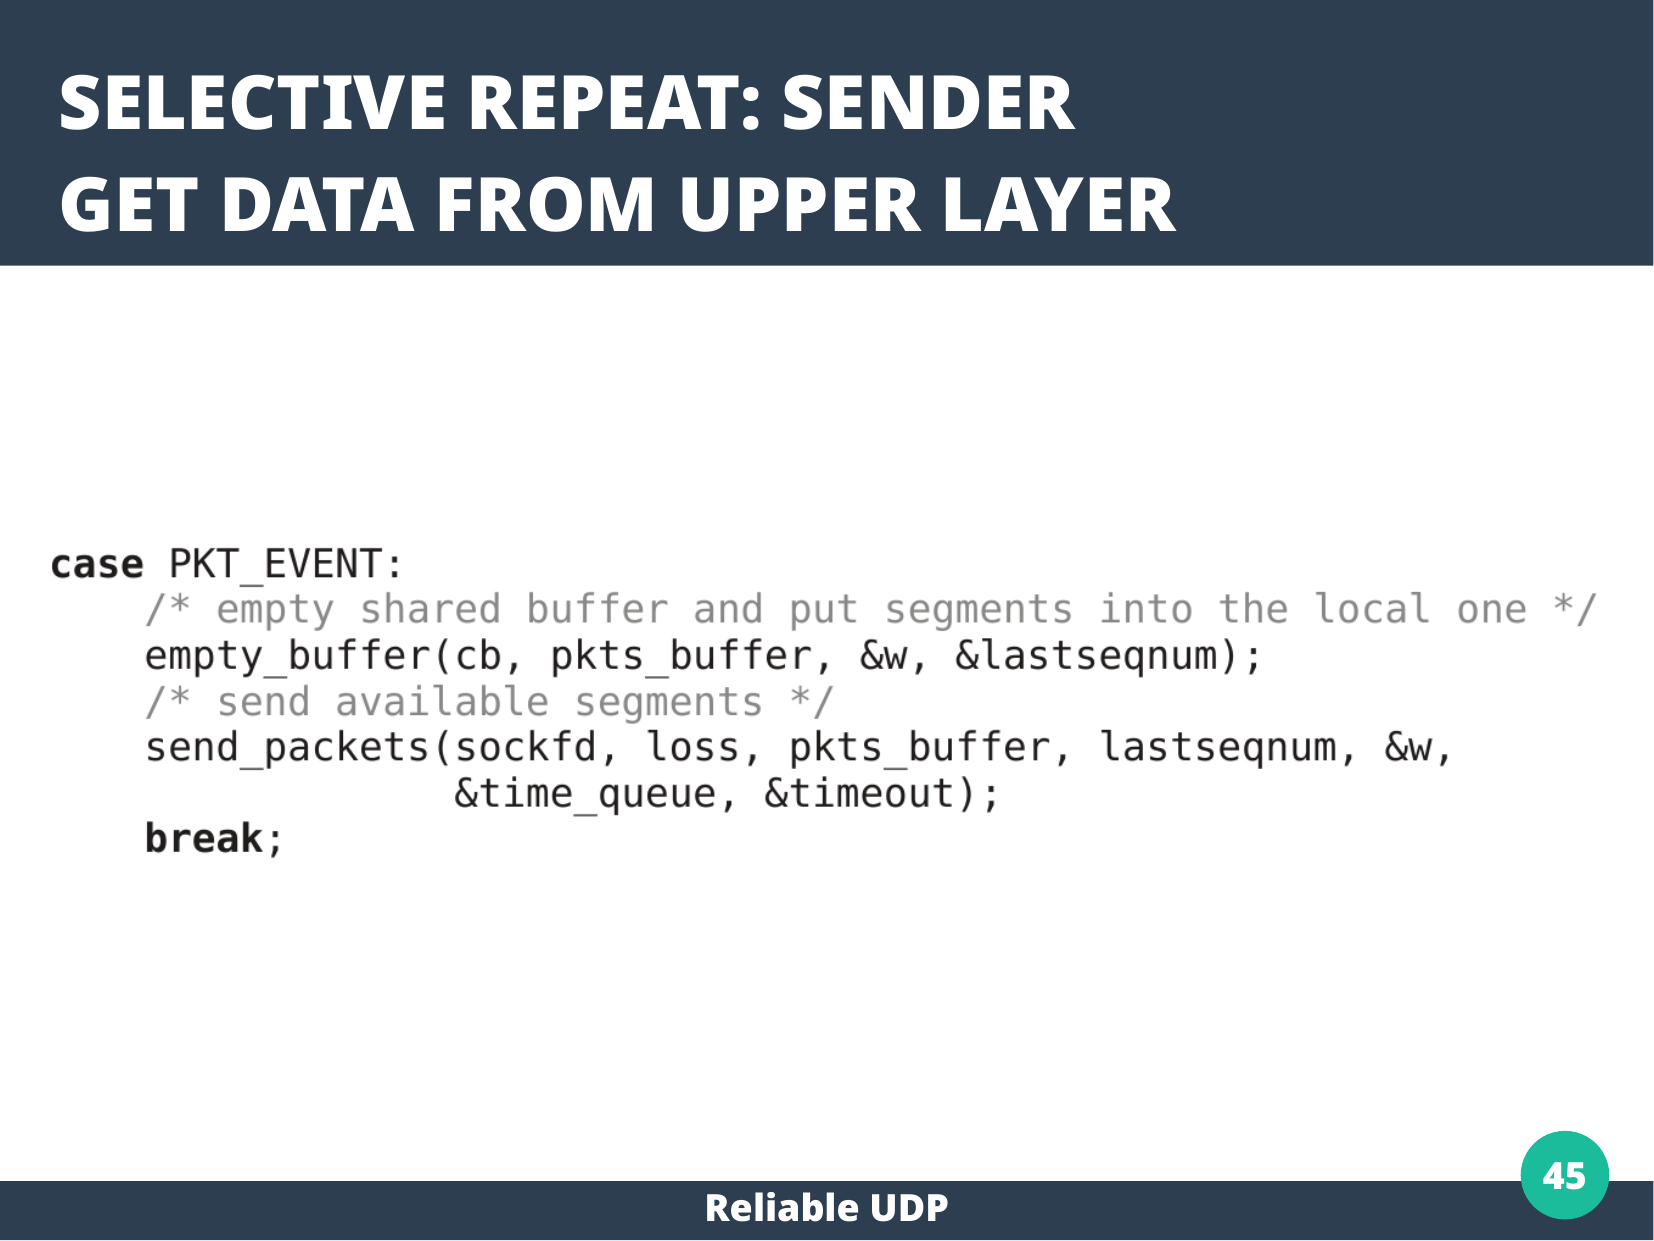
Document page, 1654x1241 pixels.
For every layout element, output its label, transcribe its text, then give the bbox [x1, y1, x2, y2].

picture [34, 531, 1619, 891]
title SELECTIVE REPEAT: SENDER GET DATA FROM UPPER LAYER [59, 49, 1595, 207]
